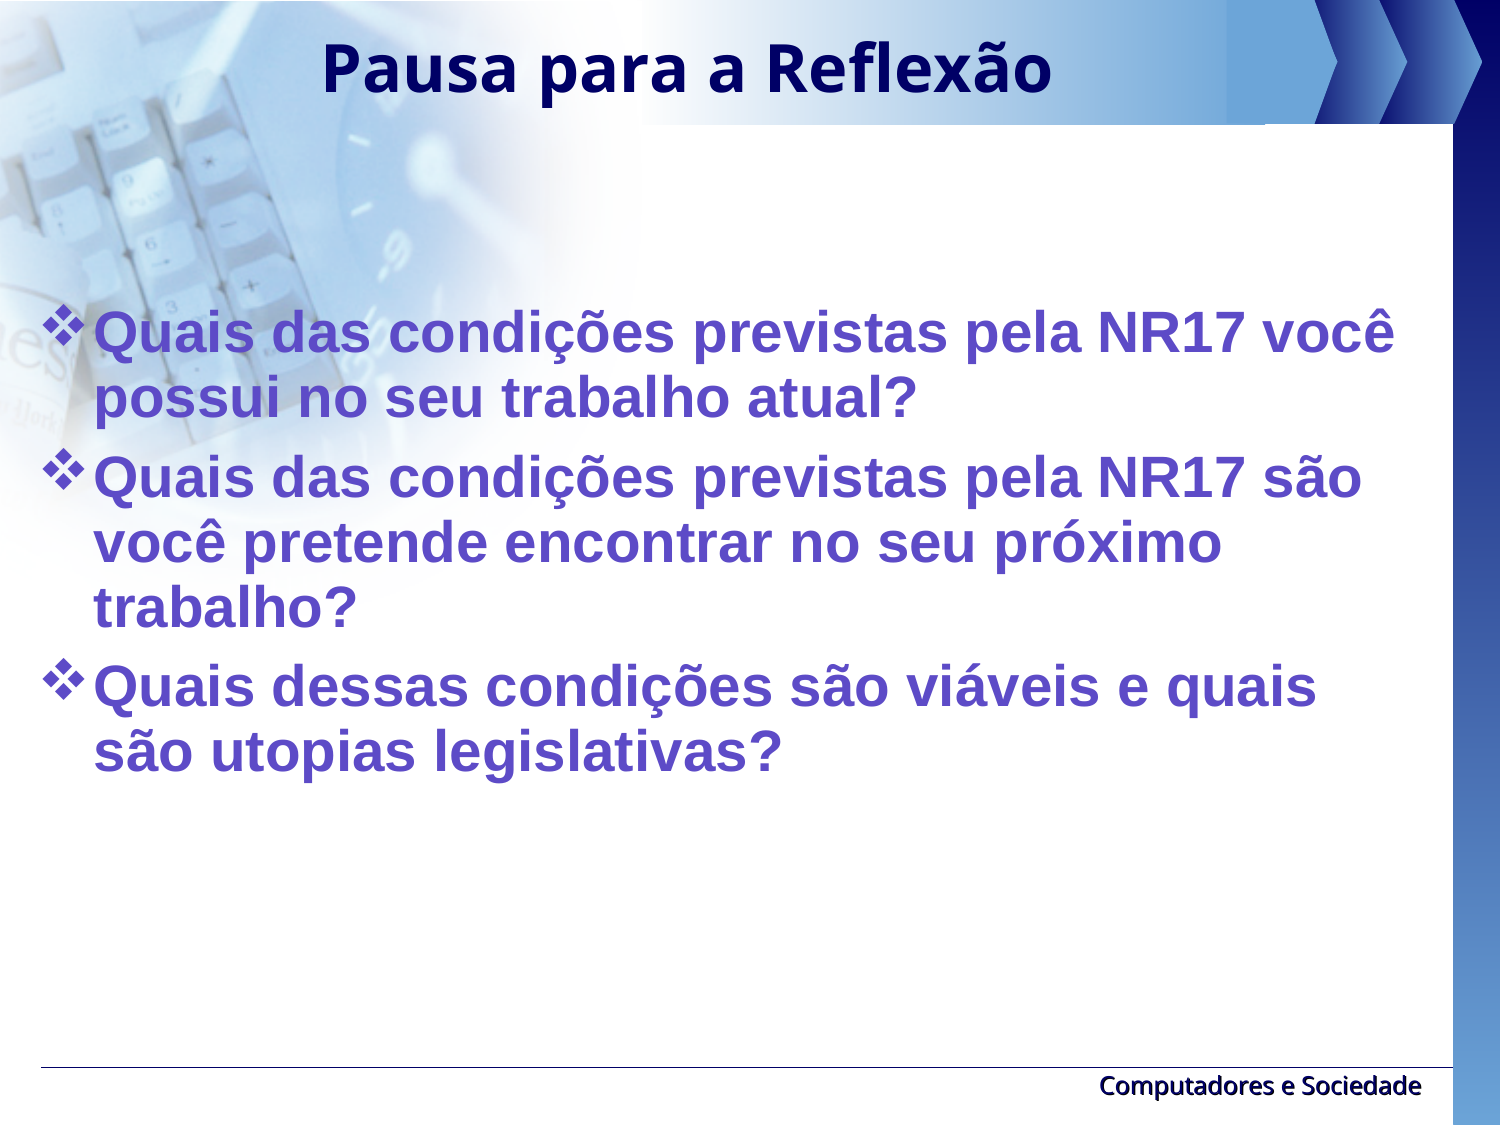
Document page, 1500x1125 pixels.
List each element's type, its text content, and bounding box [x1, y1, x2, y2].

title Pausa para a Reflexão [74, 0, 1300, 155]
list Quais das condições previstas pela NR17 você possui no seu trabalho atual? Quais das condições previstas pela NR17 são você pretende encontrar no seu próximo trabalho? Quais dessas condições são viáveis e quais são utopias legislativas? [37, 299, 1426, 1036]
